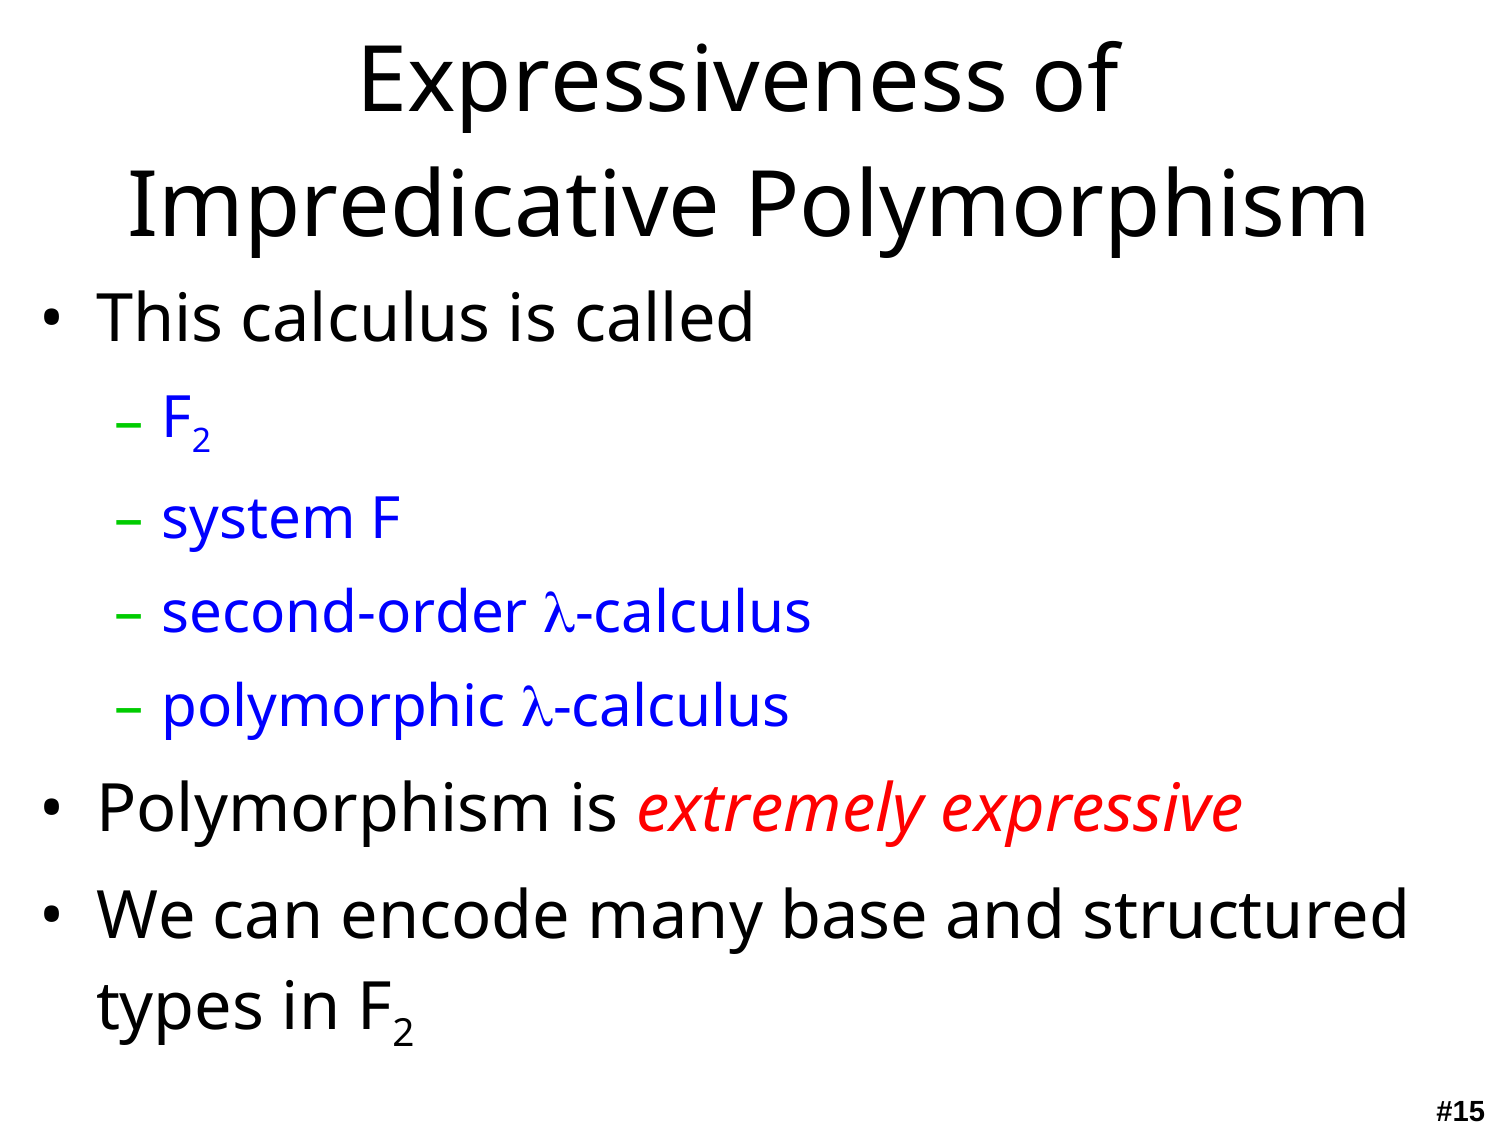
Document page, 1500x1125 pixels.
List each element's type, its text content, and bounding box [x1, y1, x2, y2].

list This calculus is called F2 system F second-order -calculus polymorphic -calculus Polymorphism is extremely expressive We can encode many base and structured types in F2 [24, 262, 1476, 1101]
title Expressiveness of Impredicative Polymorphism [24, 24, 1476, 254]
